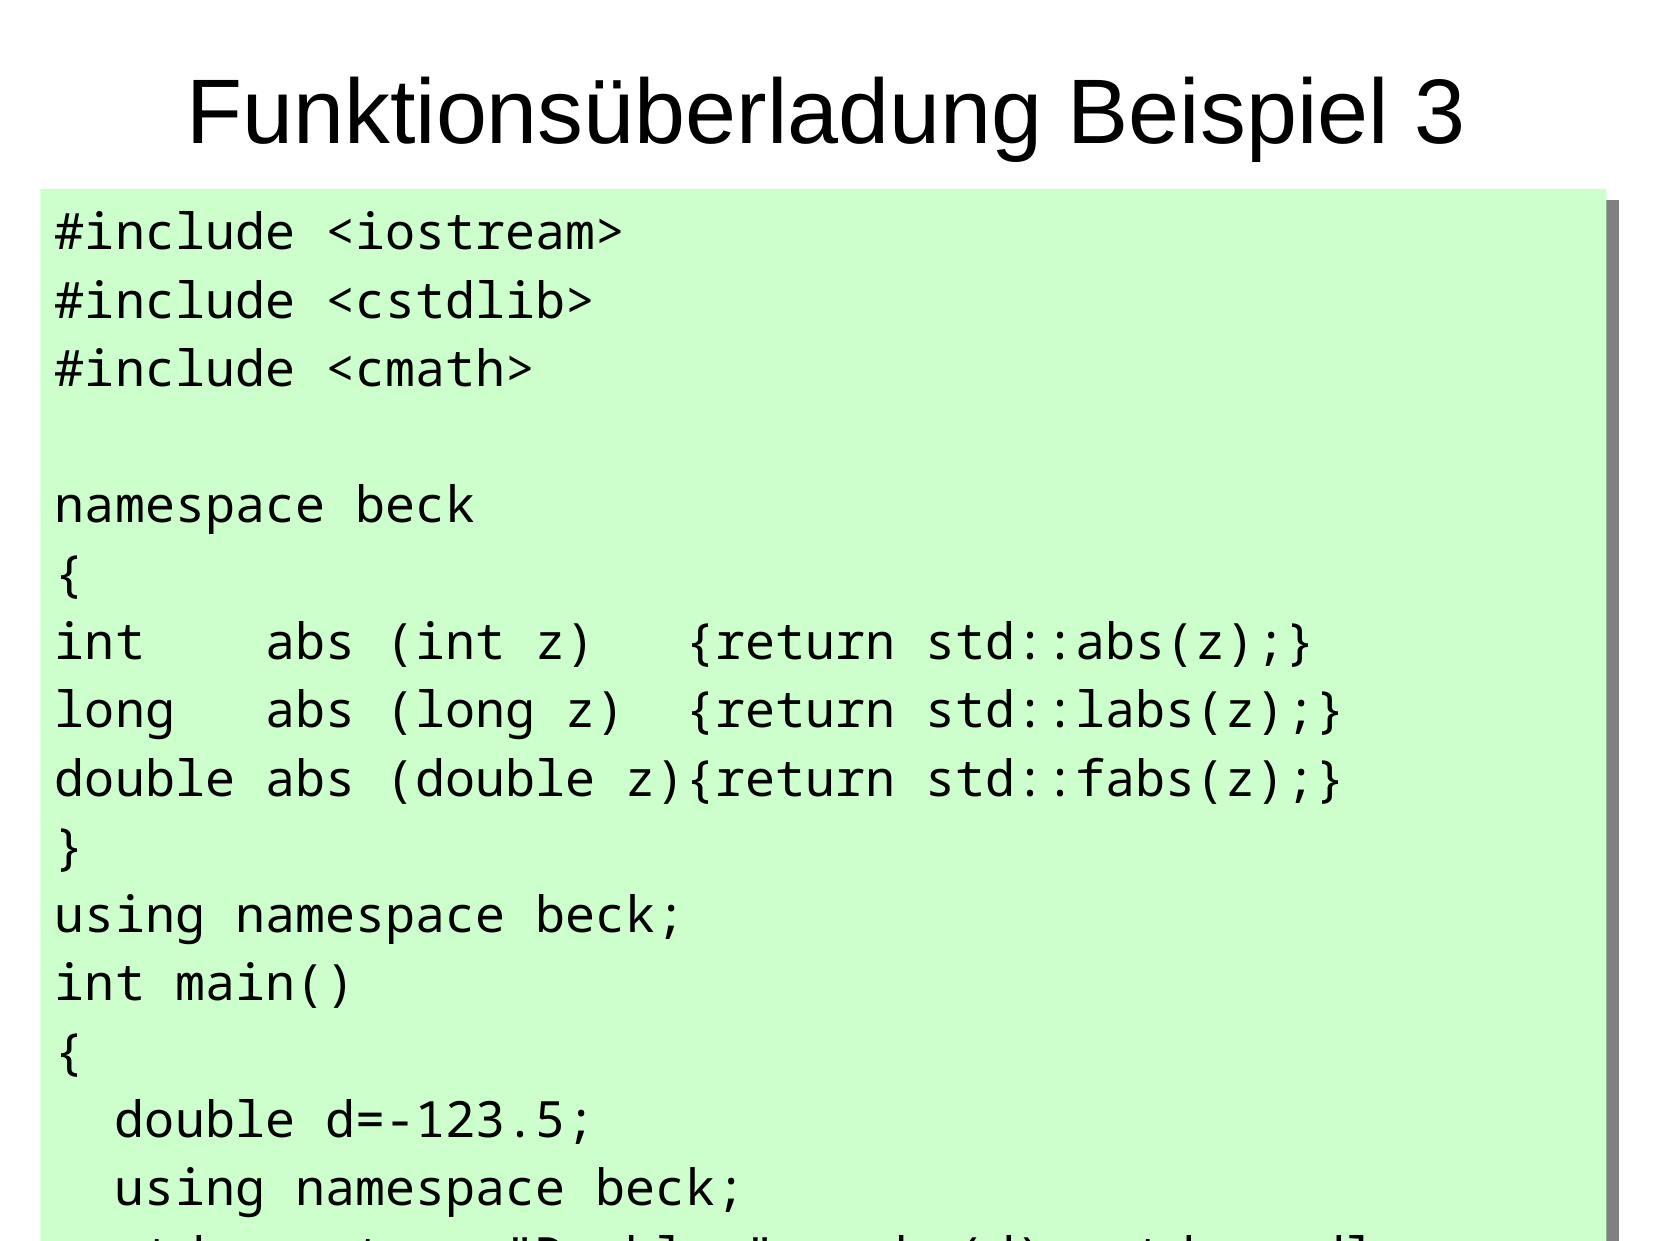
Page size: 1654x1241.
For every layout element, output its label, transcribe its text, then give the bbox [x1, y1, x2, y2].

text_box #include <iostream> #include <cstdlib> #include <cmath> namespace beck { int abs (int z) {return std::abs(z);} long abs (long z) {return std::labs(z);} double abs (double z){return std::fabs(z);} } using namespace beck; int main() { double d=-123.5; using namespace beck; std::cout << "Double:" <<abs(d)<<std::endl; } [40, 188, 1607, 1190]
title Funktionsüberladung Beispiel 3 [82, 8, 1571, 188]
